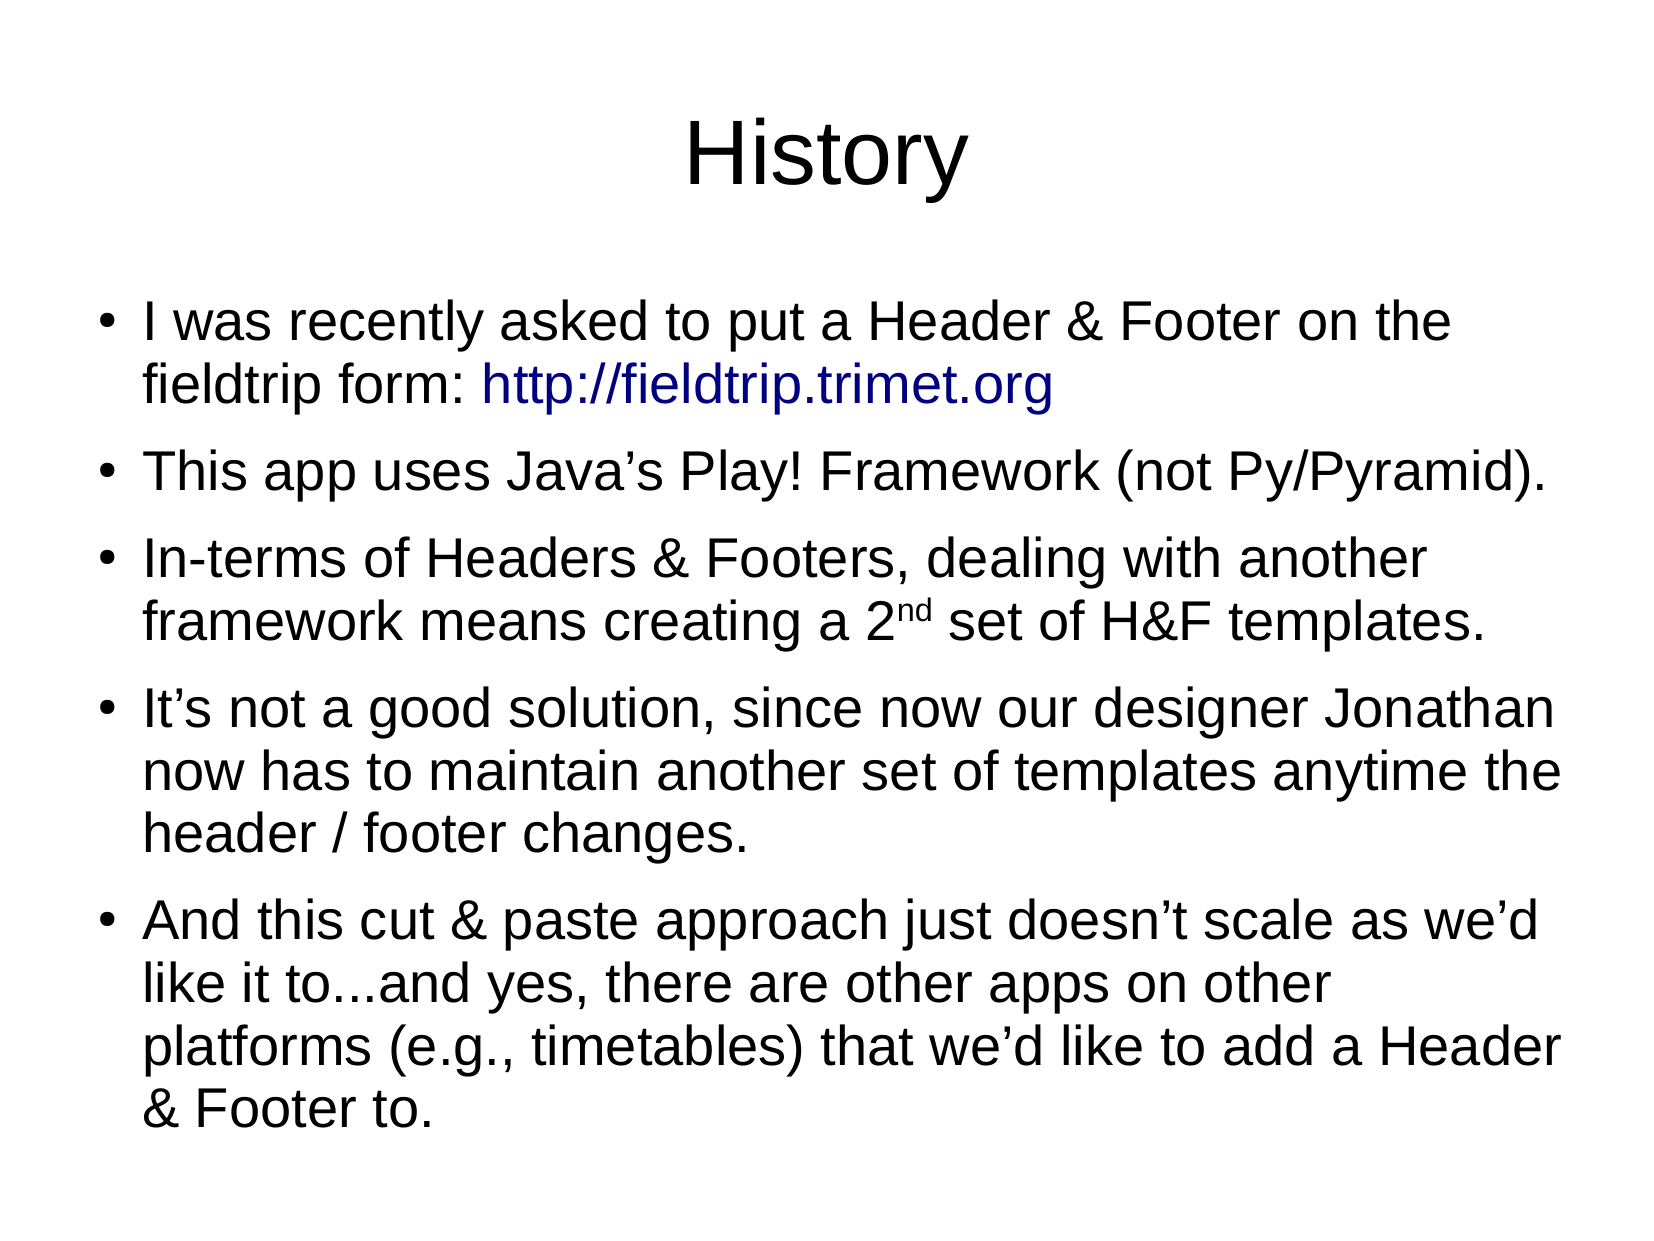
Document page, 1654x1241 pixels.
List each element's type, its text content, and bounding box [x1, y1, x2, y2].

list I was recently asked to put a Header & Footer on the fieldtrip form: http://fieldtrip.trimet.org This app uses Java’s Play! Framework (not Py/Pyramid). In-terms of Headers & Footers, dealing with another framework means creating a 2nd set of H&F templates. It’s not a good solution, since now our designer Jonathan now has to maintain another set of templates anytime the header / footer changes. And this cut & paste approach just doesn’t scale as we’d like it to...and yes, there are other apps on other platforms (e.g., timetables) that we’d like to add a Header & Footer to. [82, 290, 1571, 1186]
title History [82, 49, 1571, 257]
